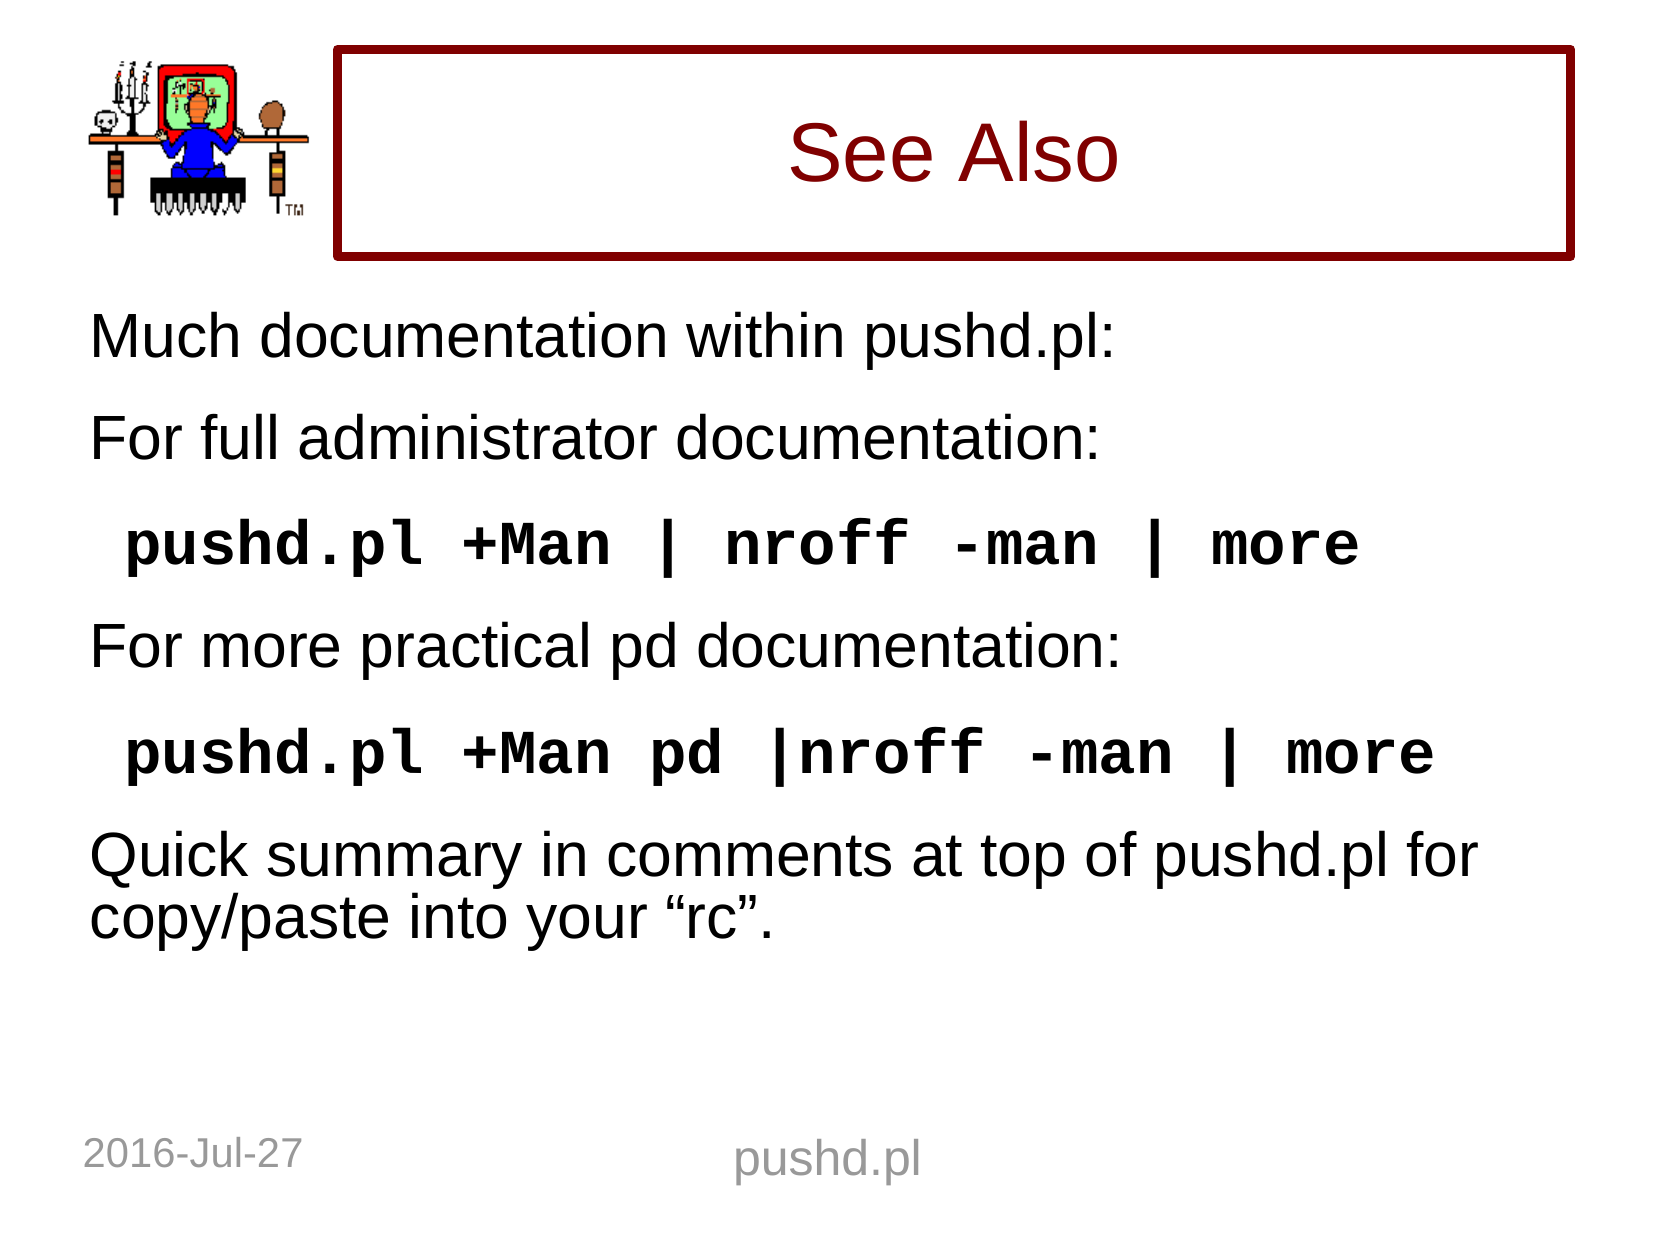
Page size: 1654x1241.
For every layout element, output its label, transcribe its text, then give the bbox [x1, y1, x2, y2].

title See Also [337, 49, 1571, 257]
text_box Much documentation within pushd.pl: For full administrator documentation: pushd.pl +Man | nroff -man | more For more practical pd documentation: pushd.pl +Man pd |nroff -man | more Quick summary in comments at top of pushd.pl for copy/paste into your “rc”. [75, 300, 1613, 1126]
picture [86, 60, 312, 225]
